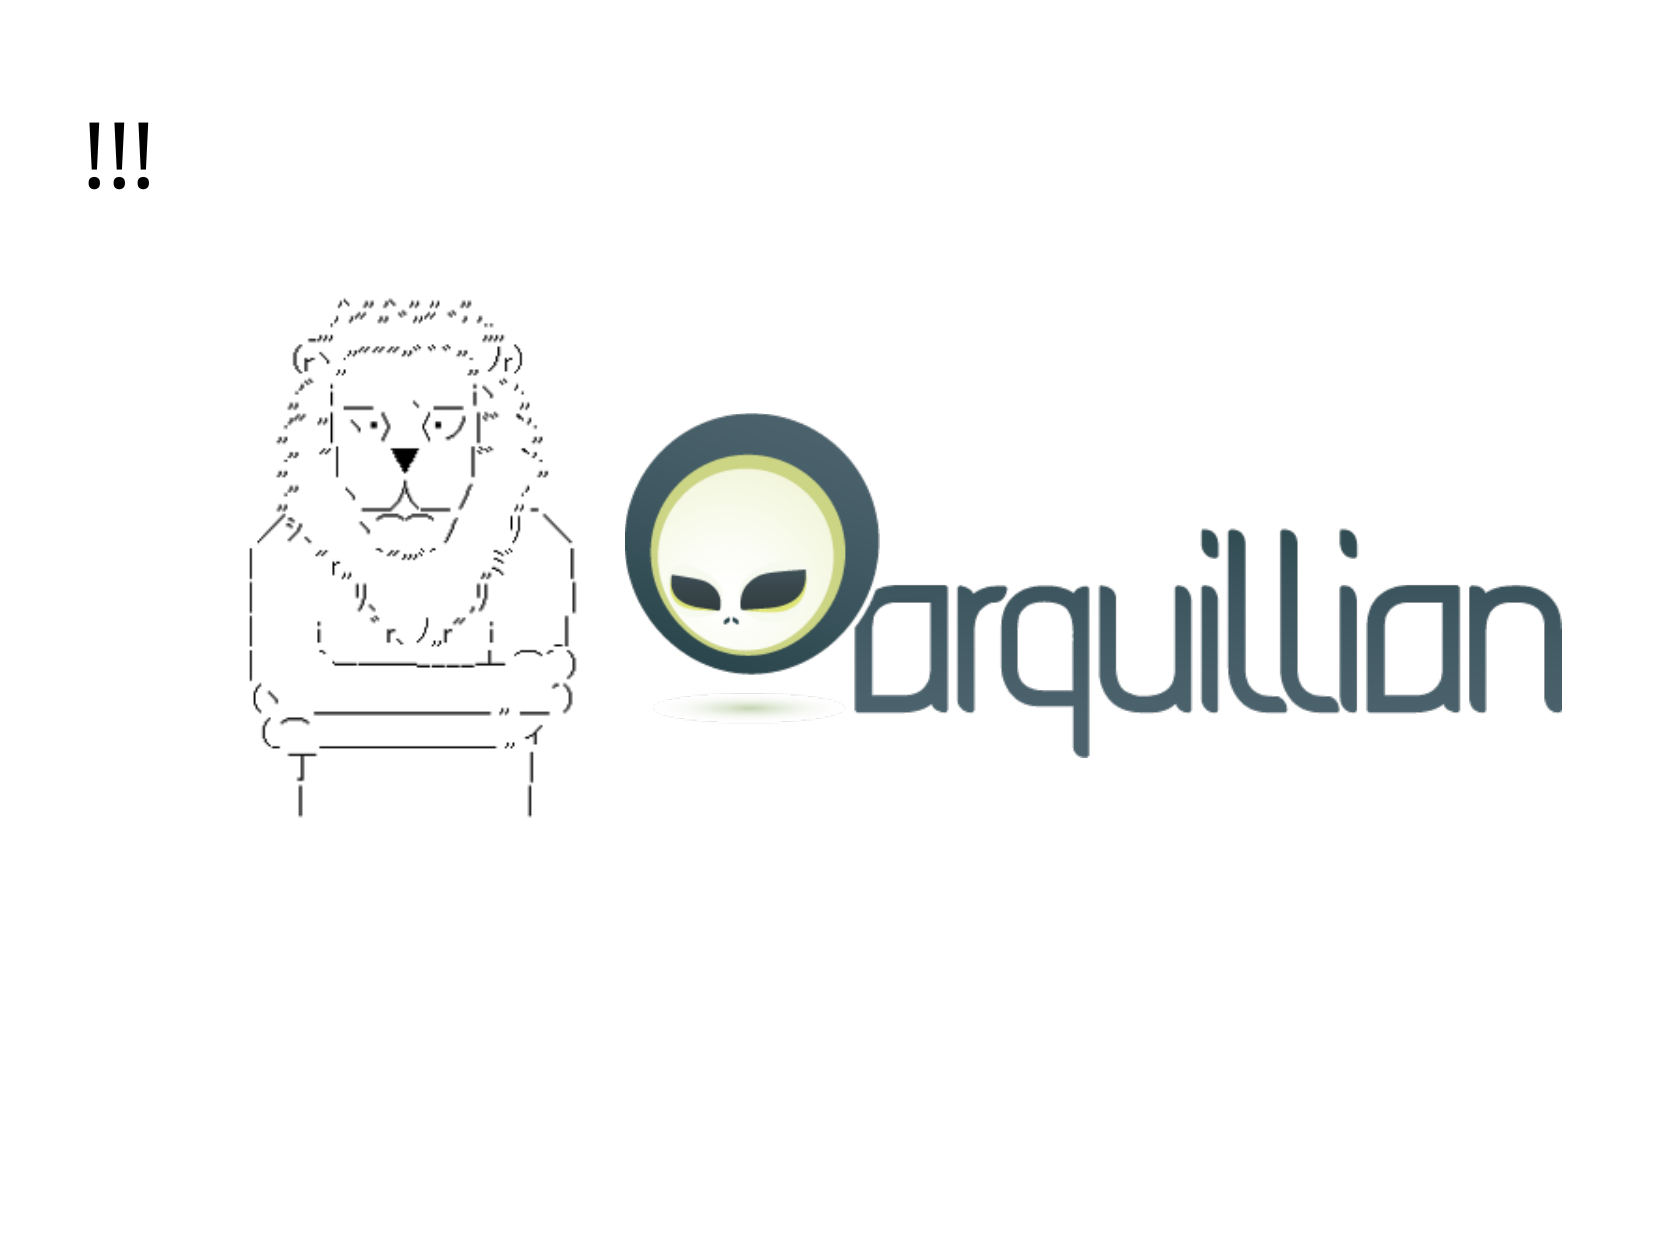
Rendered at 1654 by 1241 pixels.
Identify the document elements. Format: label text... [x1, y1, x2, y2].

picture [166, 270, 1562, 841]
text_box [567, 324, 1215, 454]
title !!! [82, 49, 1571, 257]
